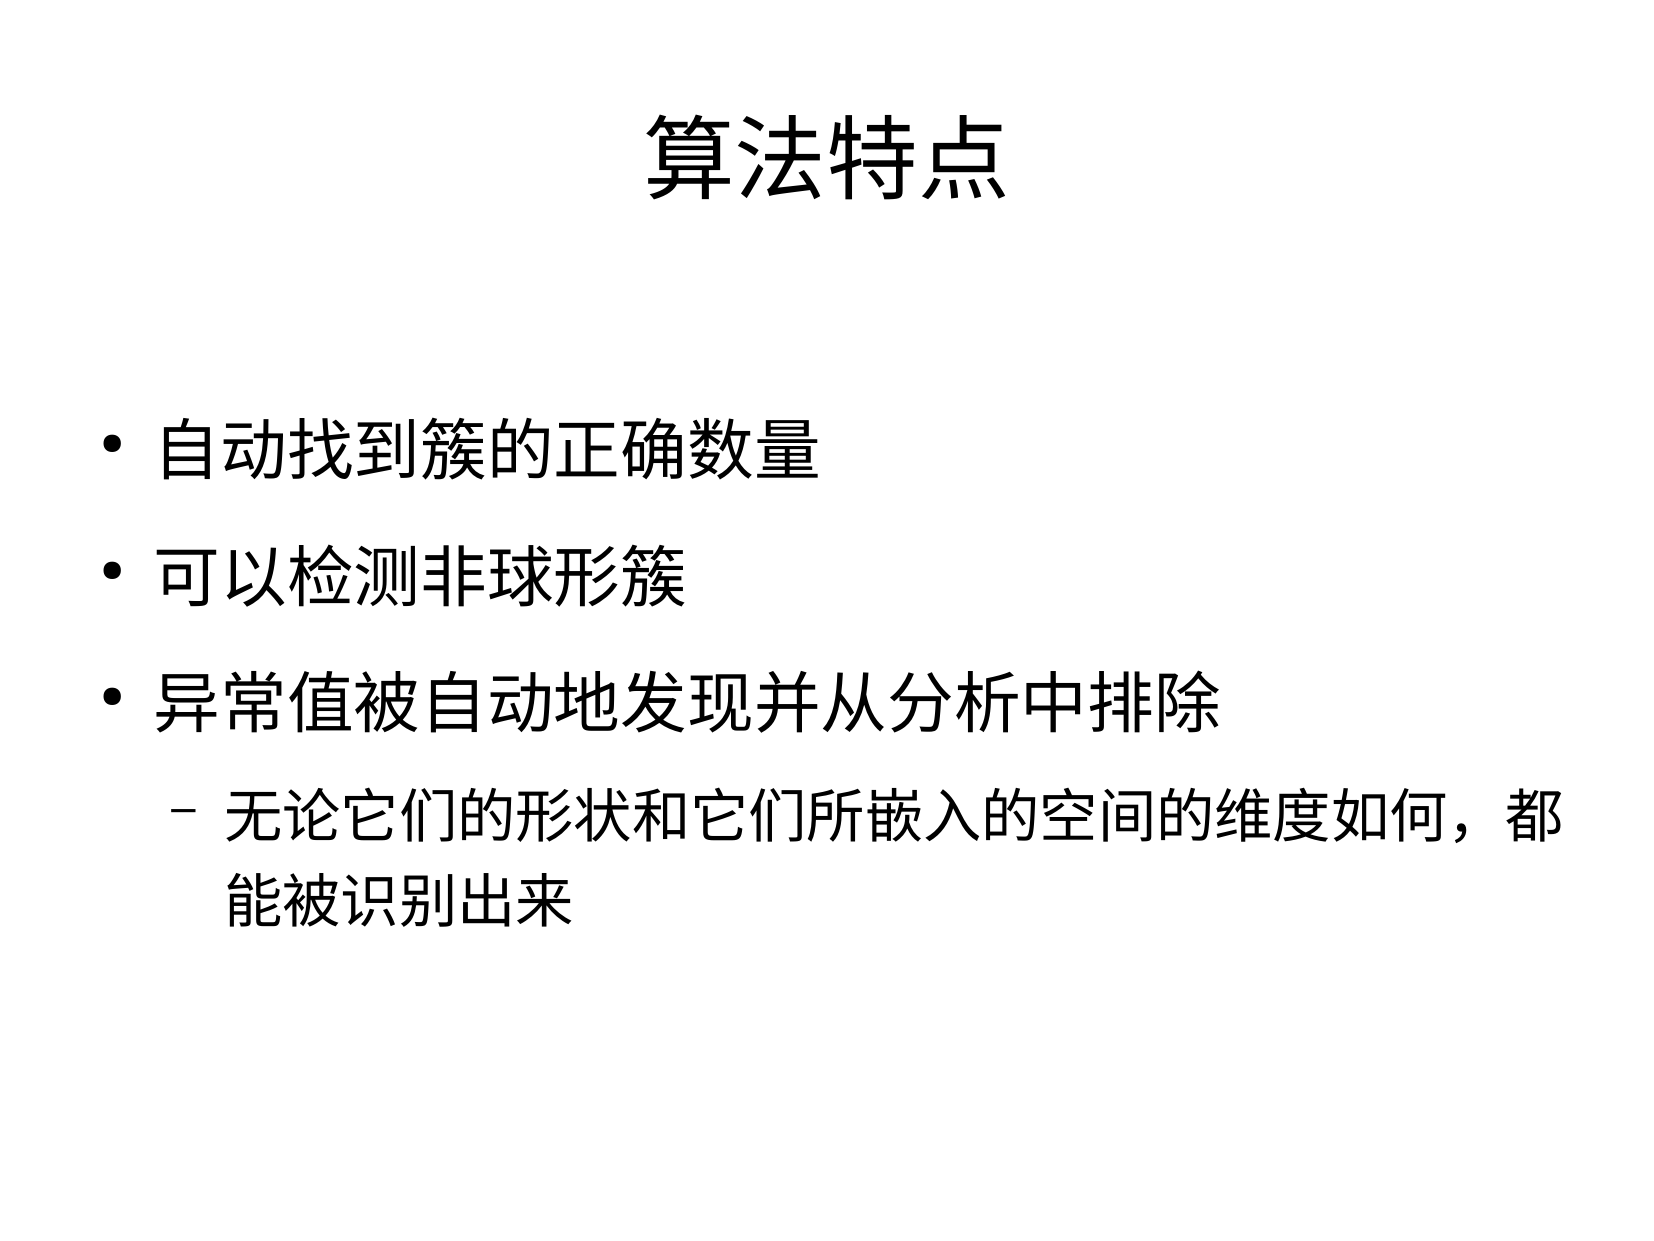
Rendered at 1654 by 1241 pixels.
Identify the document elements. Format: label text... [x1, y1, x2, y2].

title 算法特点 [82, 49, 1571, 257]
list 自动找到簇的正确数量 可以检测非球形簇 异常值被自动地发现并从分析中排除 无论它们的形状和它们所嵌入的空间的维度如何，都能被识别出来 [82, 290, 1571, 1010]
